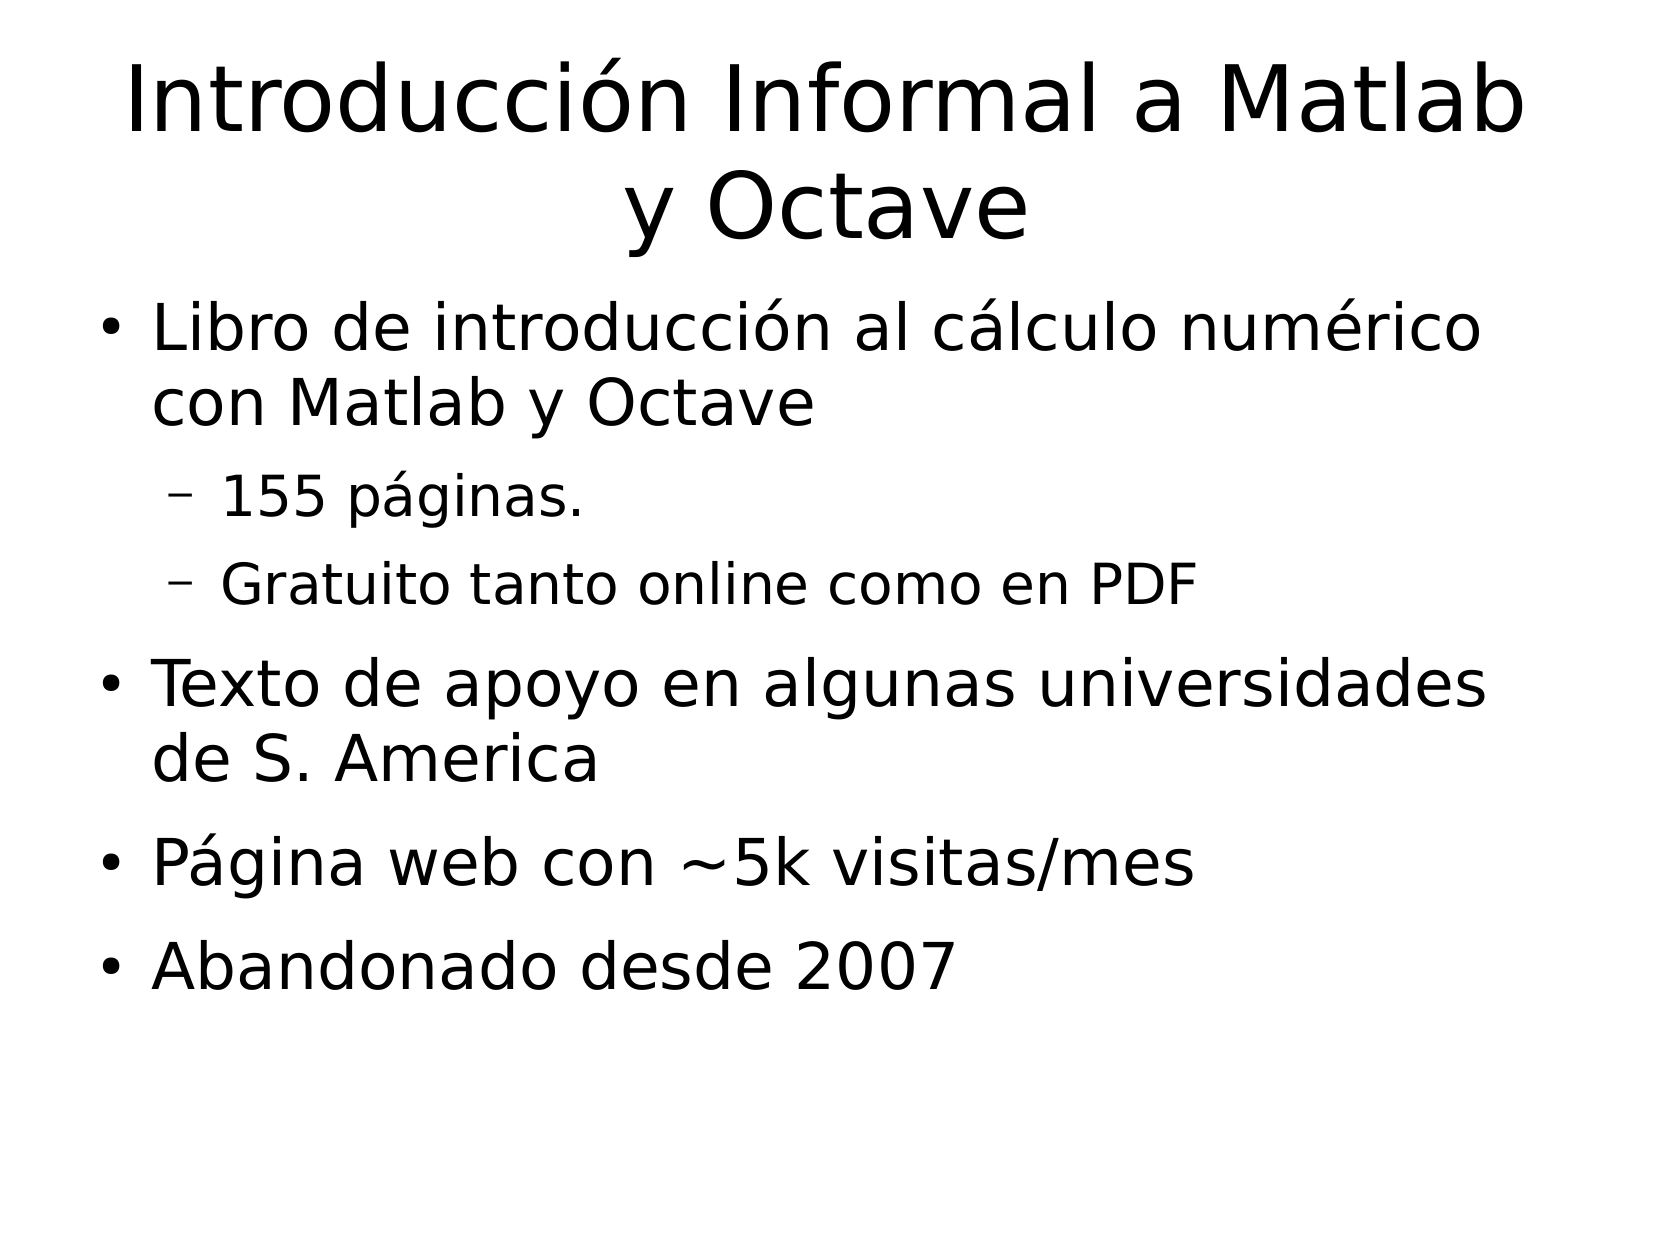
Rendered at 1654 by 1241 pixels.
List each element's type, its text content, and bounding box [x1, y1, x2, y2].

title Introducción Informal a Matlab y Octave [82, 45, 1571, 261]
list Libro de introducción al cálculo numérico con Matlab y Octave 155 páginas. Gratuito tanto online como en PDF Texto de apoyo en algunas universidades de S. America Página web con ~5k visitas/mes Abandonado desde 2007 [82, 290, 1571, 1010]
